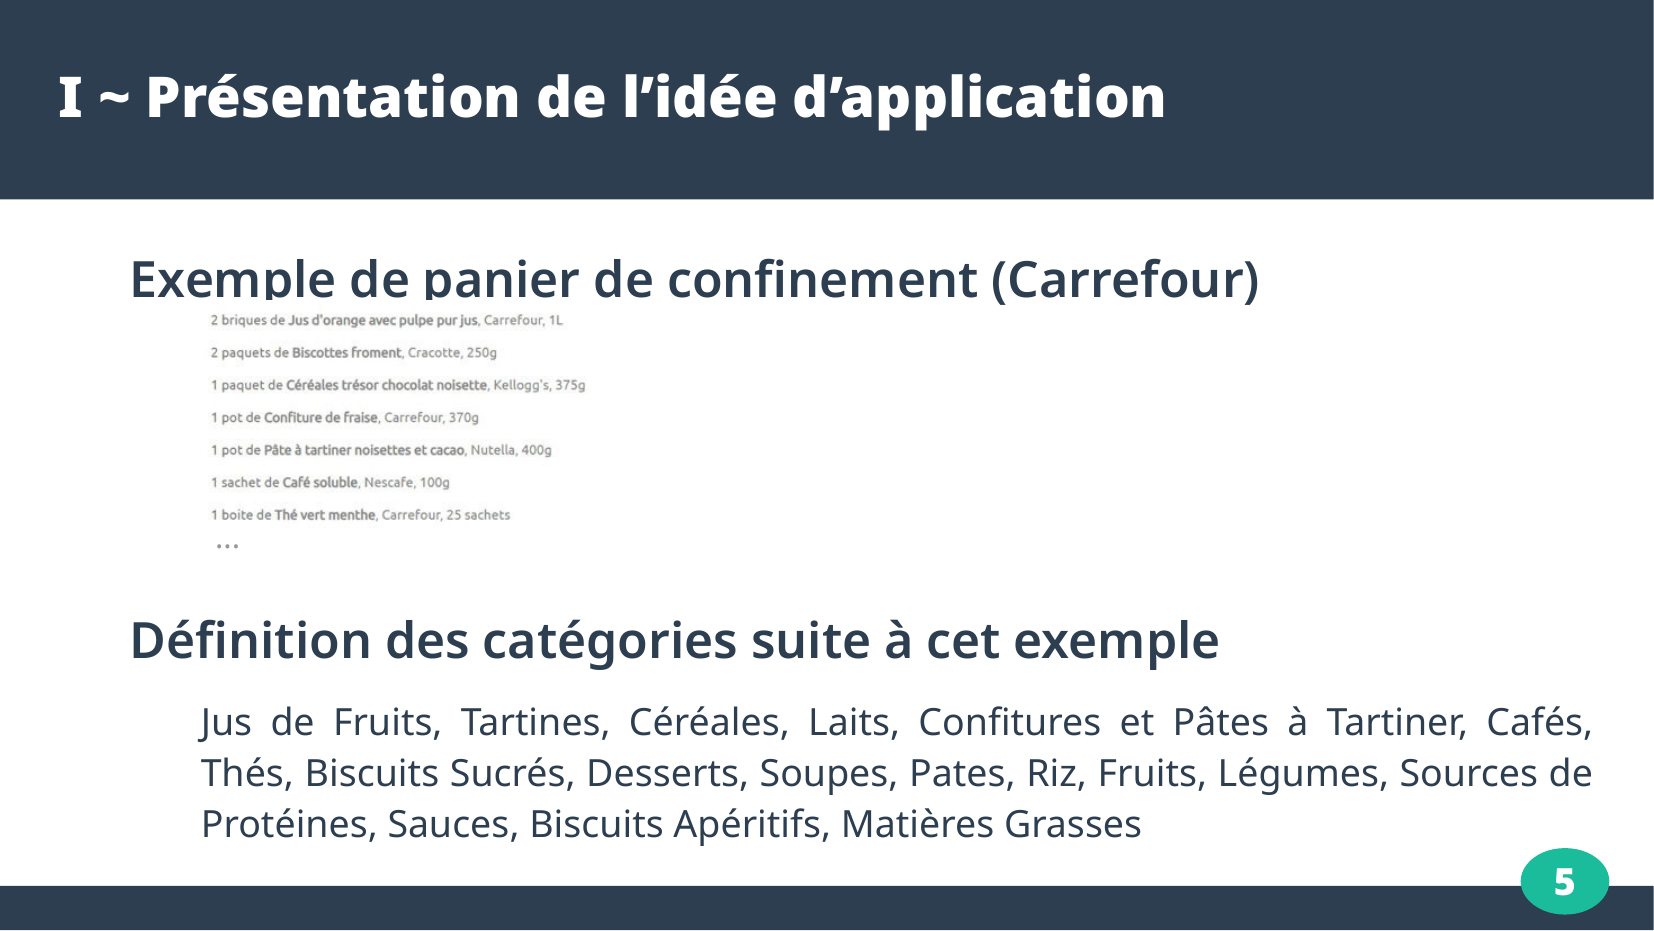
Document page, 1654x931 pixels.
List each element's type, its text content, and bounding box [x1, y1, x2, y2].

text_box ... [200, 507, 260, 559]
picture [200, 300, 603, 528]
title I ~ Présentation de l’idée d’application [59, 37, 1595, 155]
list Exemple de panier de confinement (Carrefour) Définition des catégories suite à cet exemple Jus de Fruits, Tartines, Céréales, Laits, Confitures et Pâtes à Tartiner, Cafés, Thés, Biscuits Sucrés, Desserts, Soupes, Pates, Riz, Fruits, Légumes, Sources de Protéines, Sauces, Biscuits Apéritifs, Matières Grasses [59, 243, 1595, 864]
